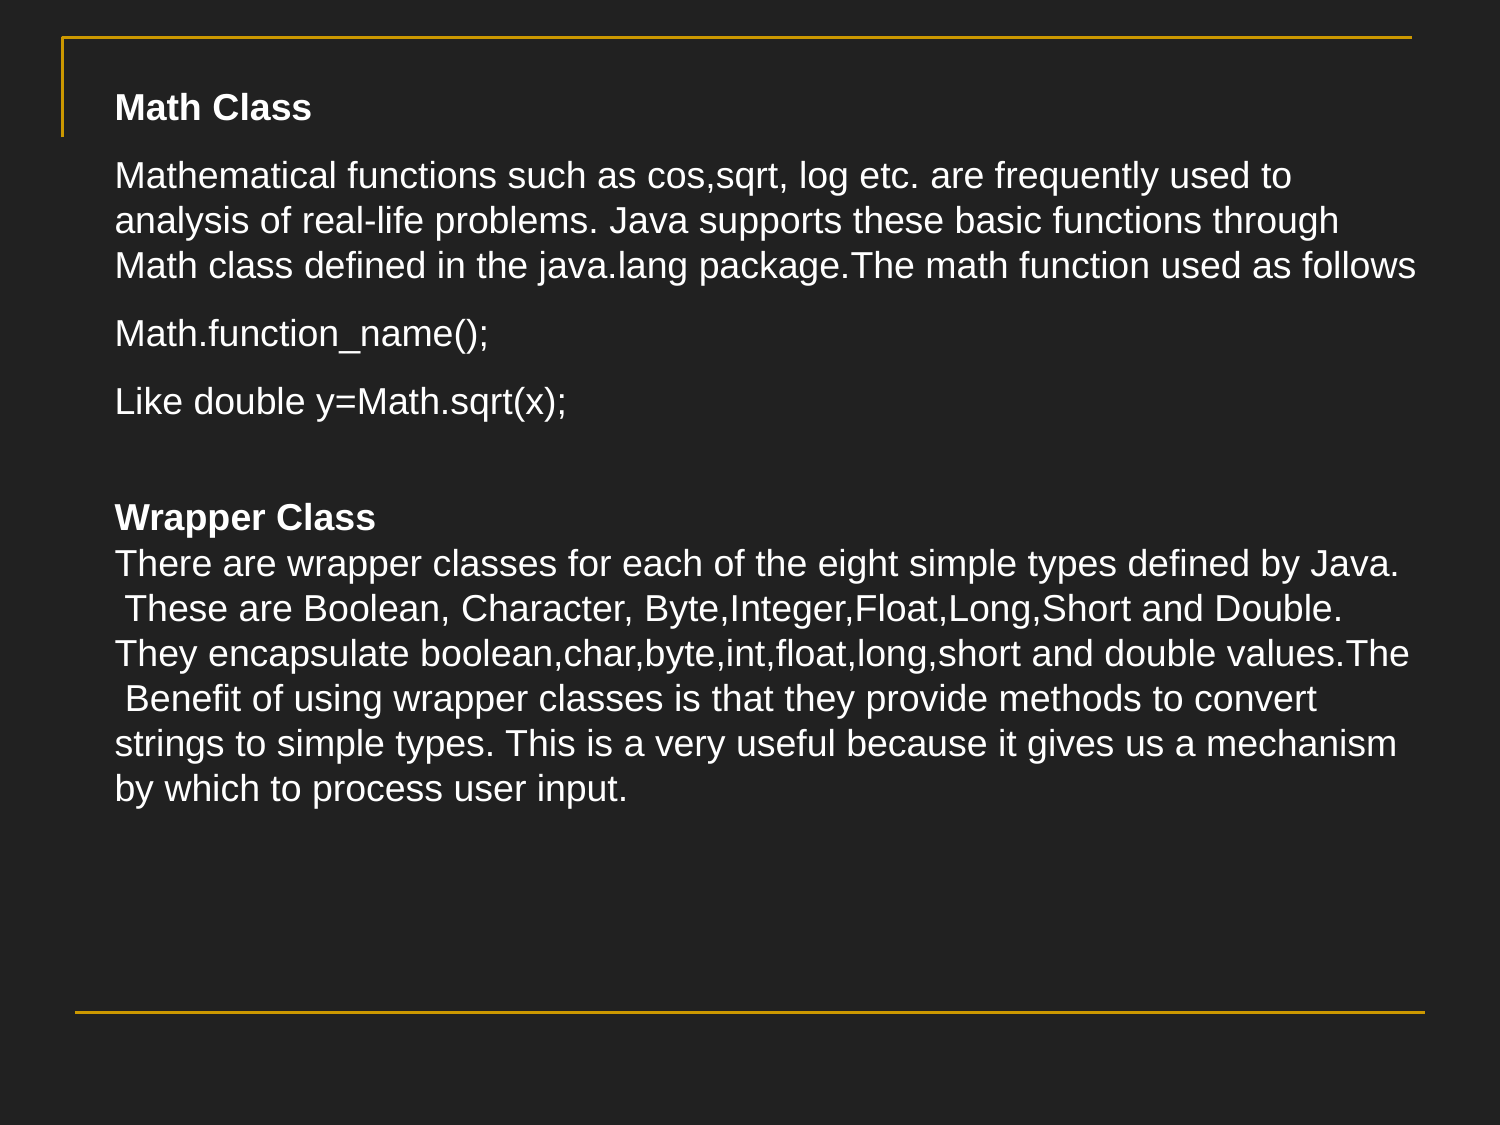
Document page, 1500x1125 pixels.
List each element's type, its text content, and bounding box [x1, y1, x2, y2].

text_box Math Class Mathematical functions such as cos,sqrt, log etc. are frequently used to analysis of real-life problems. Java supports these basic functions through Math class defined in the java.lang package.The math function used as follows Math.function_name(); Like double y=Math.sqrt(x); Wrapper Class There are wrapper classes for each of the eight simple types defined by Java. These are Boolean, Character, Byte,Integer,Float,Long,Short and Double. They encapsulate boolean,char,byte,int,float,long,short and double values.The Benefit of using wrapper classes is that they provide methods to convert strings to simple types. This is a very useful because it gives us a mechanism by which to process user input. [112, 57, 1420, 809]
